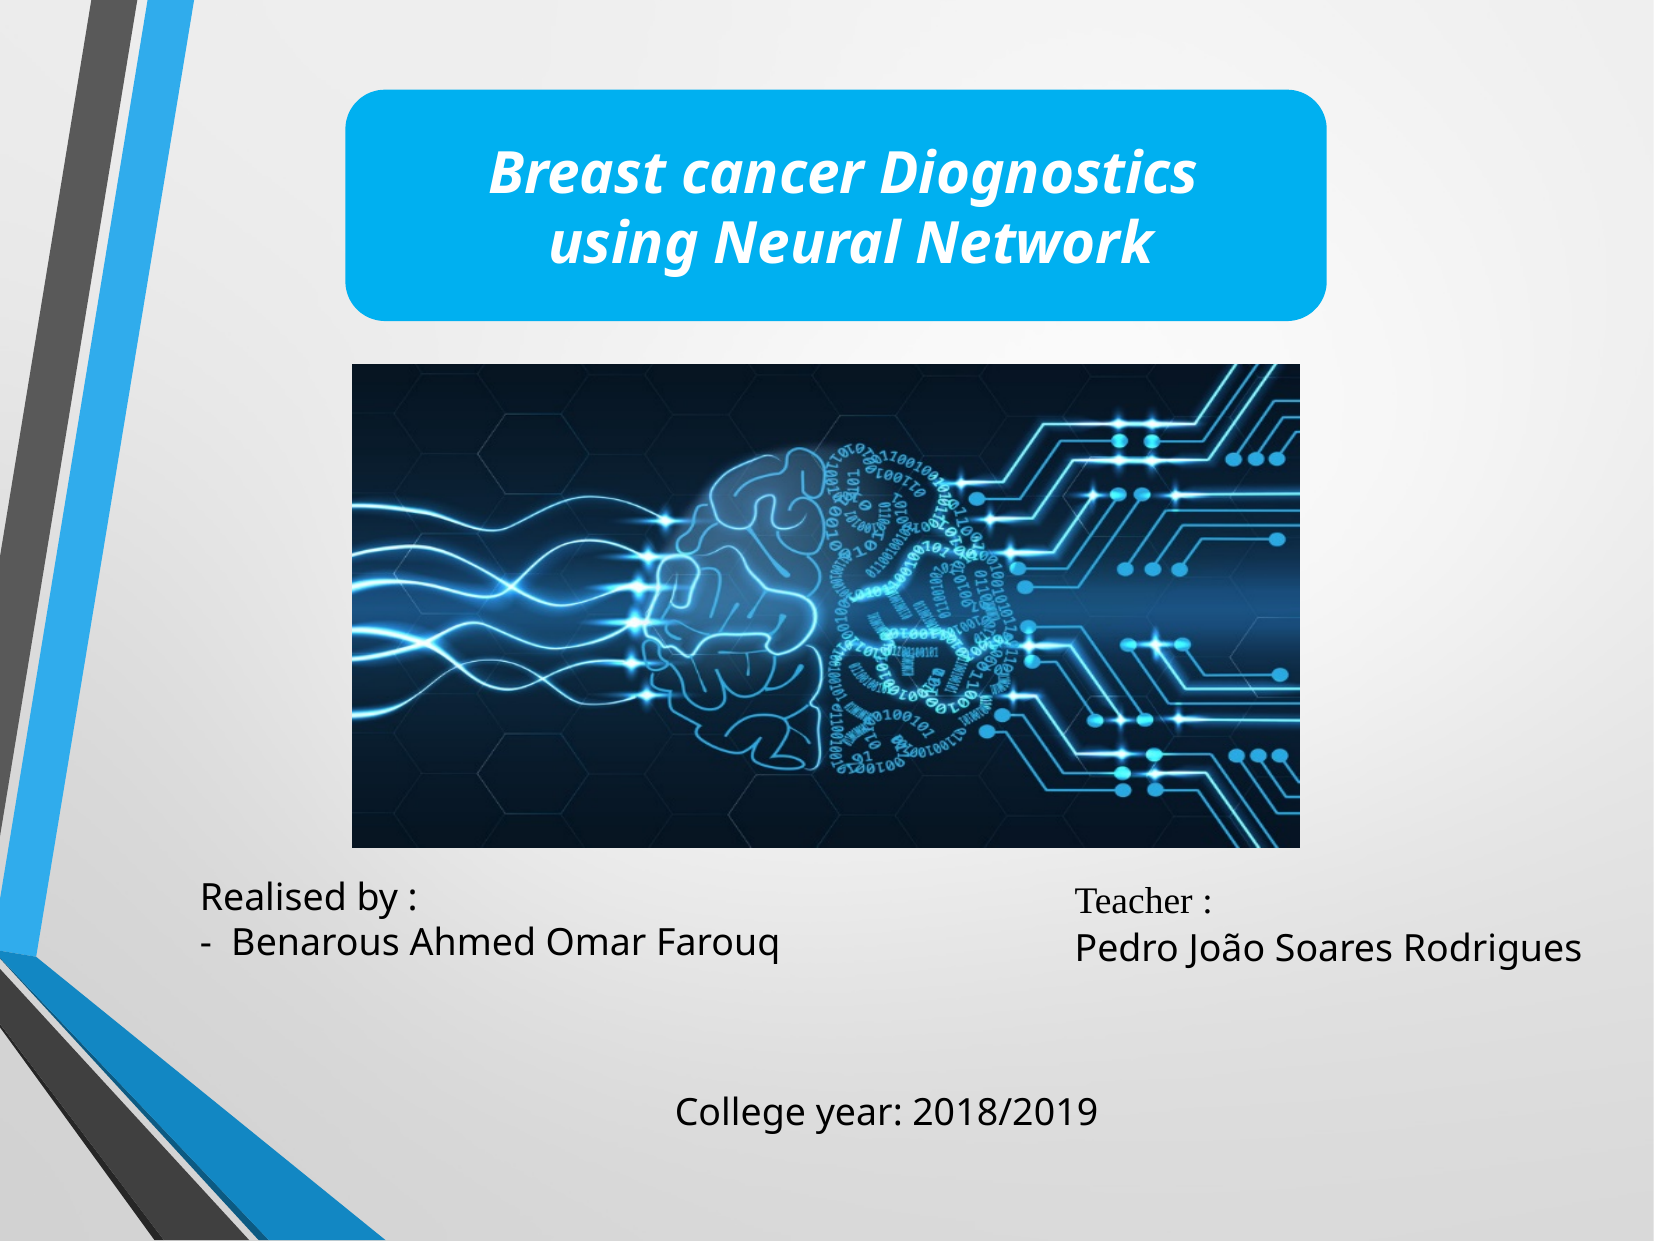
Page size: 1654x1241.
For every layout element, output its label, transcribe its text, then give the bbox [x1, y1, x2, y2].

text_box College year: 2018/2019 [659, 1080, 1167, 1142]
text_box Realised by : - Benarous Ahmed Omar Farouq [184, 865, 895, 1063]
picture [352, 364, 1300, 848]
text_box Teacher : Pedro João Soares Rodrigues [1060, 866, 1598, 977]
text_box Breast cancer Diognostics using Neural Network [346, 91, 1326, 320]
